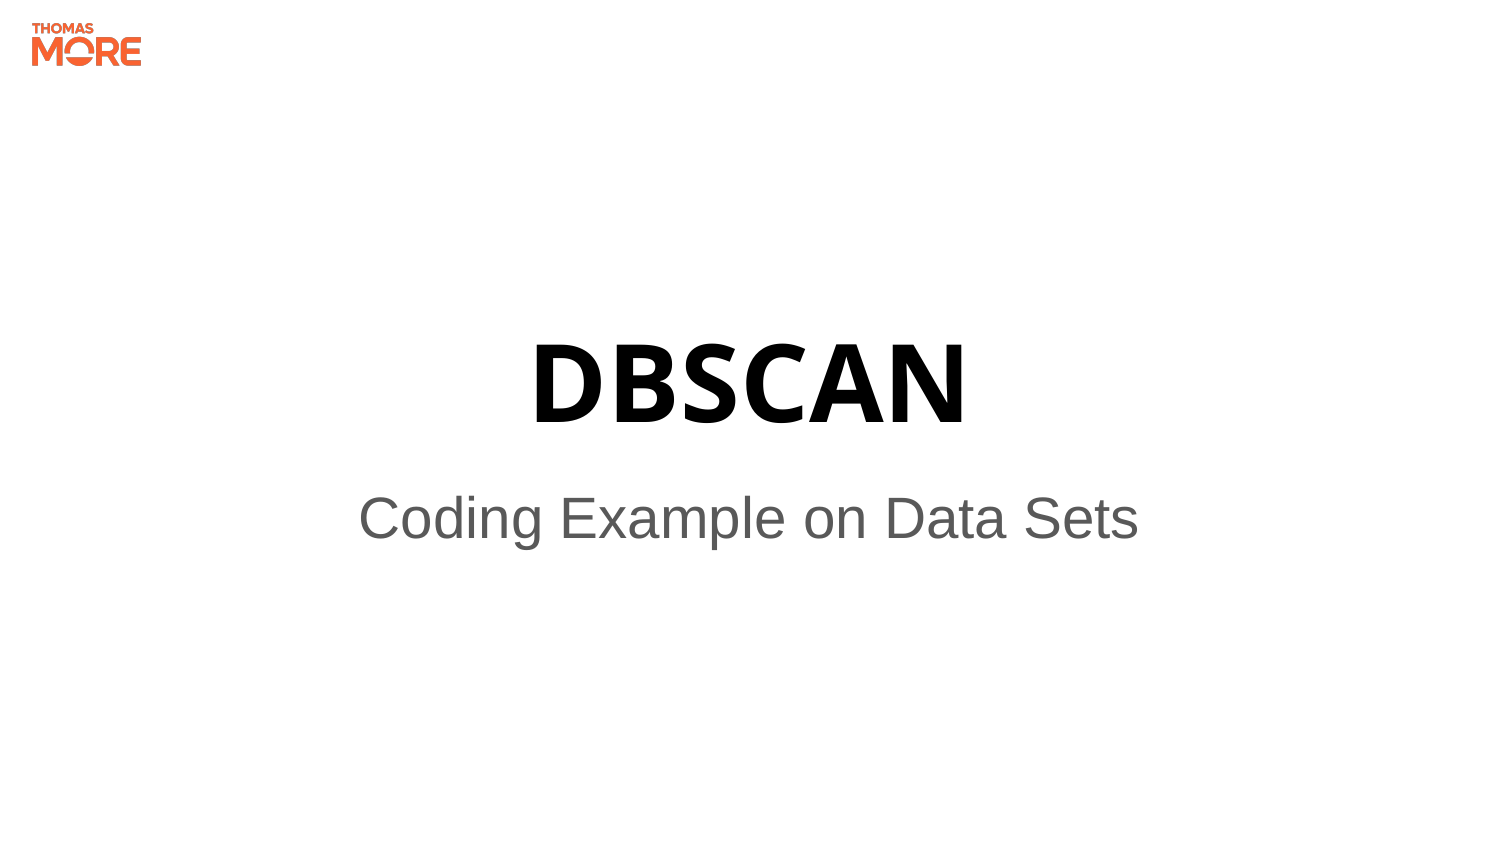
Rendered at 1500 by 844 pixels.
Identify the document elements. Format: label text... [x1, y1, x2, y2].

title DBSCAN [51, 122, 1449, 459]
subtitle Coding Example on Data Sets [51, 464, 1449, 595]
picture [22, 13, 151, 76]
